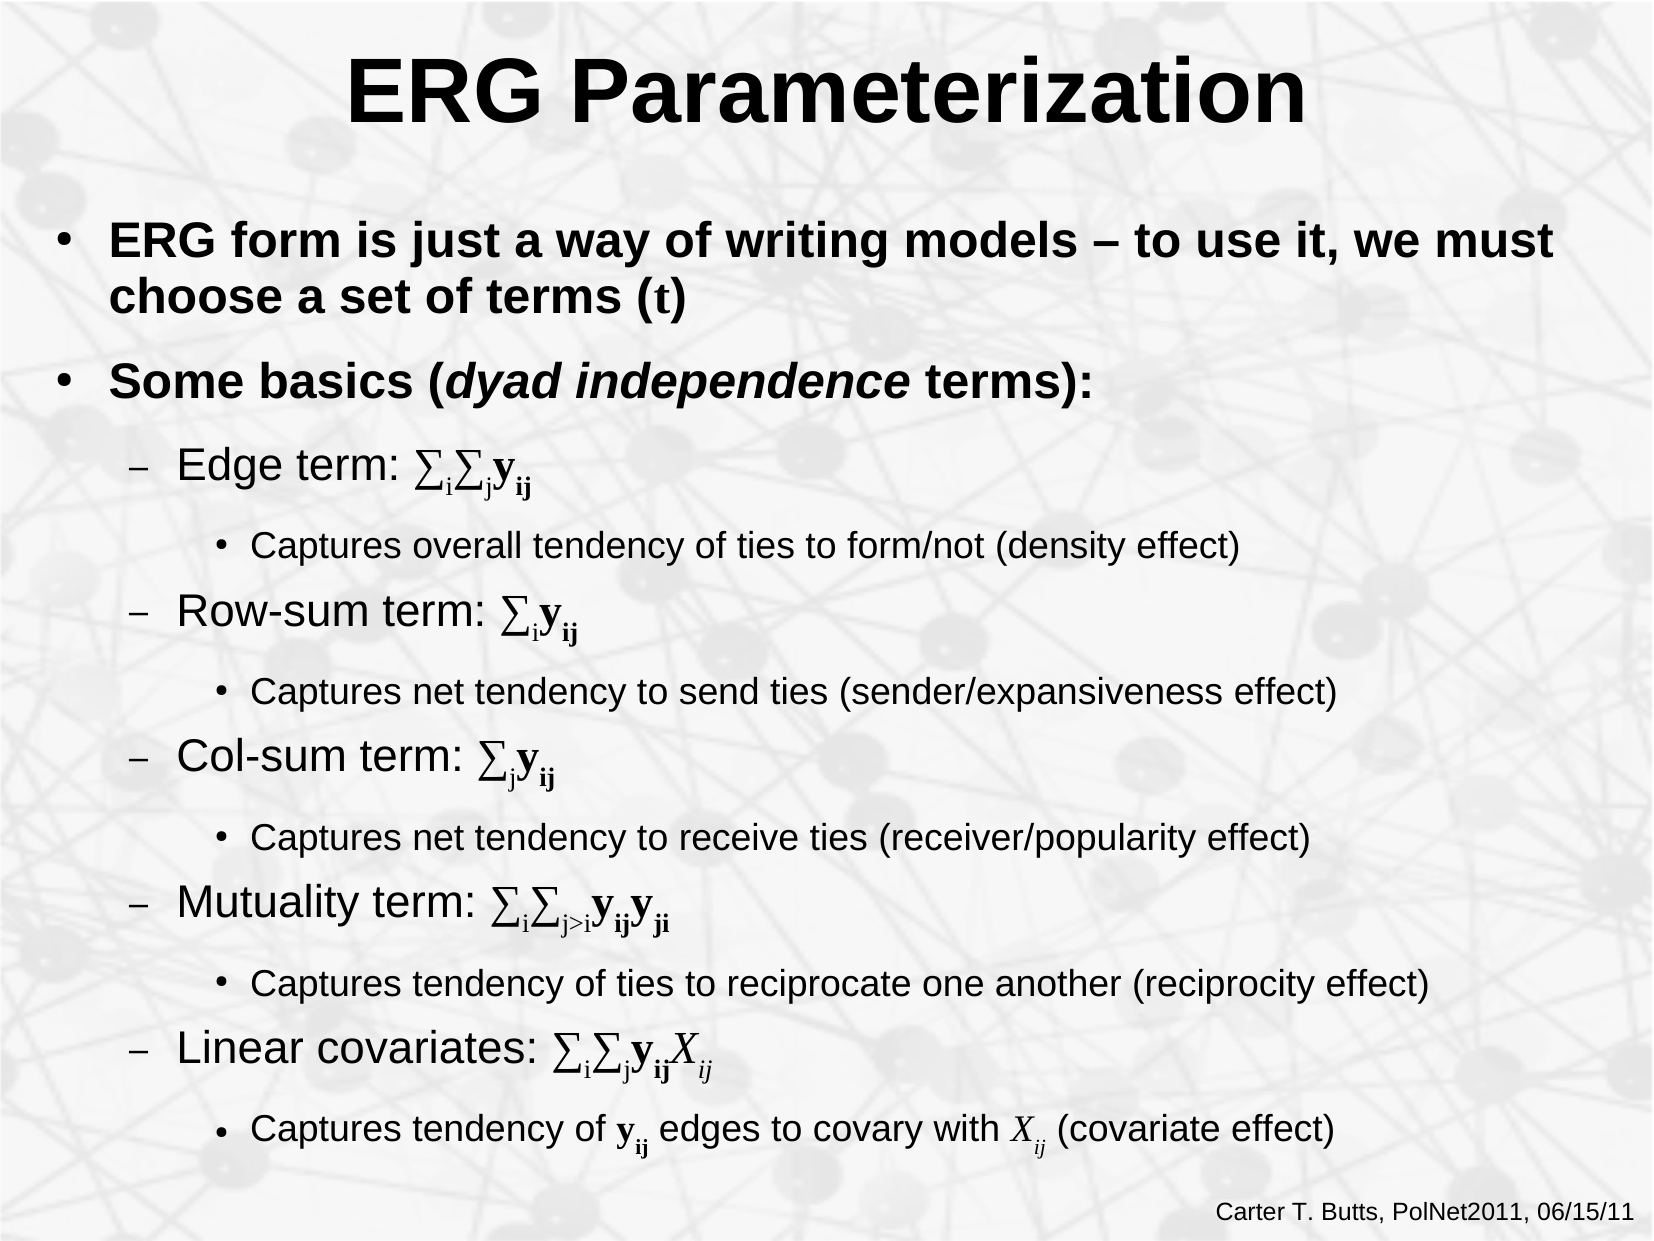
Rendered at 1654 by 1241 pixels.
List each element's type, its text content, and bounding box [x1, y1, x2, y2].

list ERG form is just a way of writing models – to use it, we must choose a set of terms (t) Some basics (dyad independence terms): Edge term: ∑i∑jyij Captures overall tendency of ties to form/not (density effect) Row-sum term: ∑iyij Captures net tendency to send ties (sender/expansiveness effect) Col-sum term: ∑jyij Captures net tendency to receive ties (receiver/popularity effect) Mutuality term: ∑i∑j>iyijyji Captures tendency of ties to reciprocate one another (reciprocity effect) Linear covariates: ∑i∑jyijXij Captures tendency of yij edges to covary with Xij (covariate effect) [37, 212, 1614, 1159]
picture [2, 3, 1650, 1239]
title ERG Parameterization [121, 21, 1534, 159]
